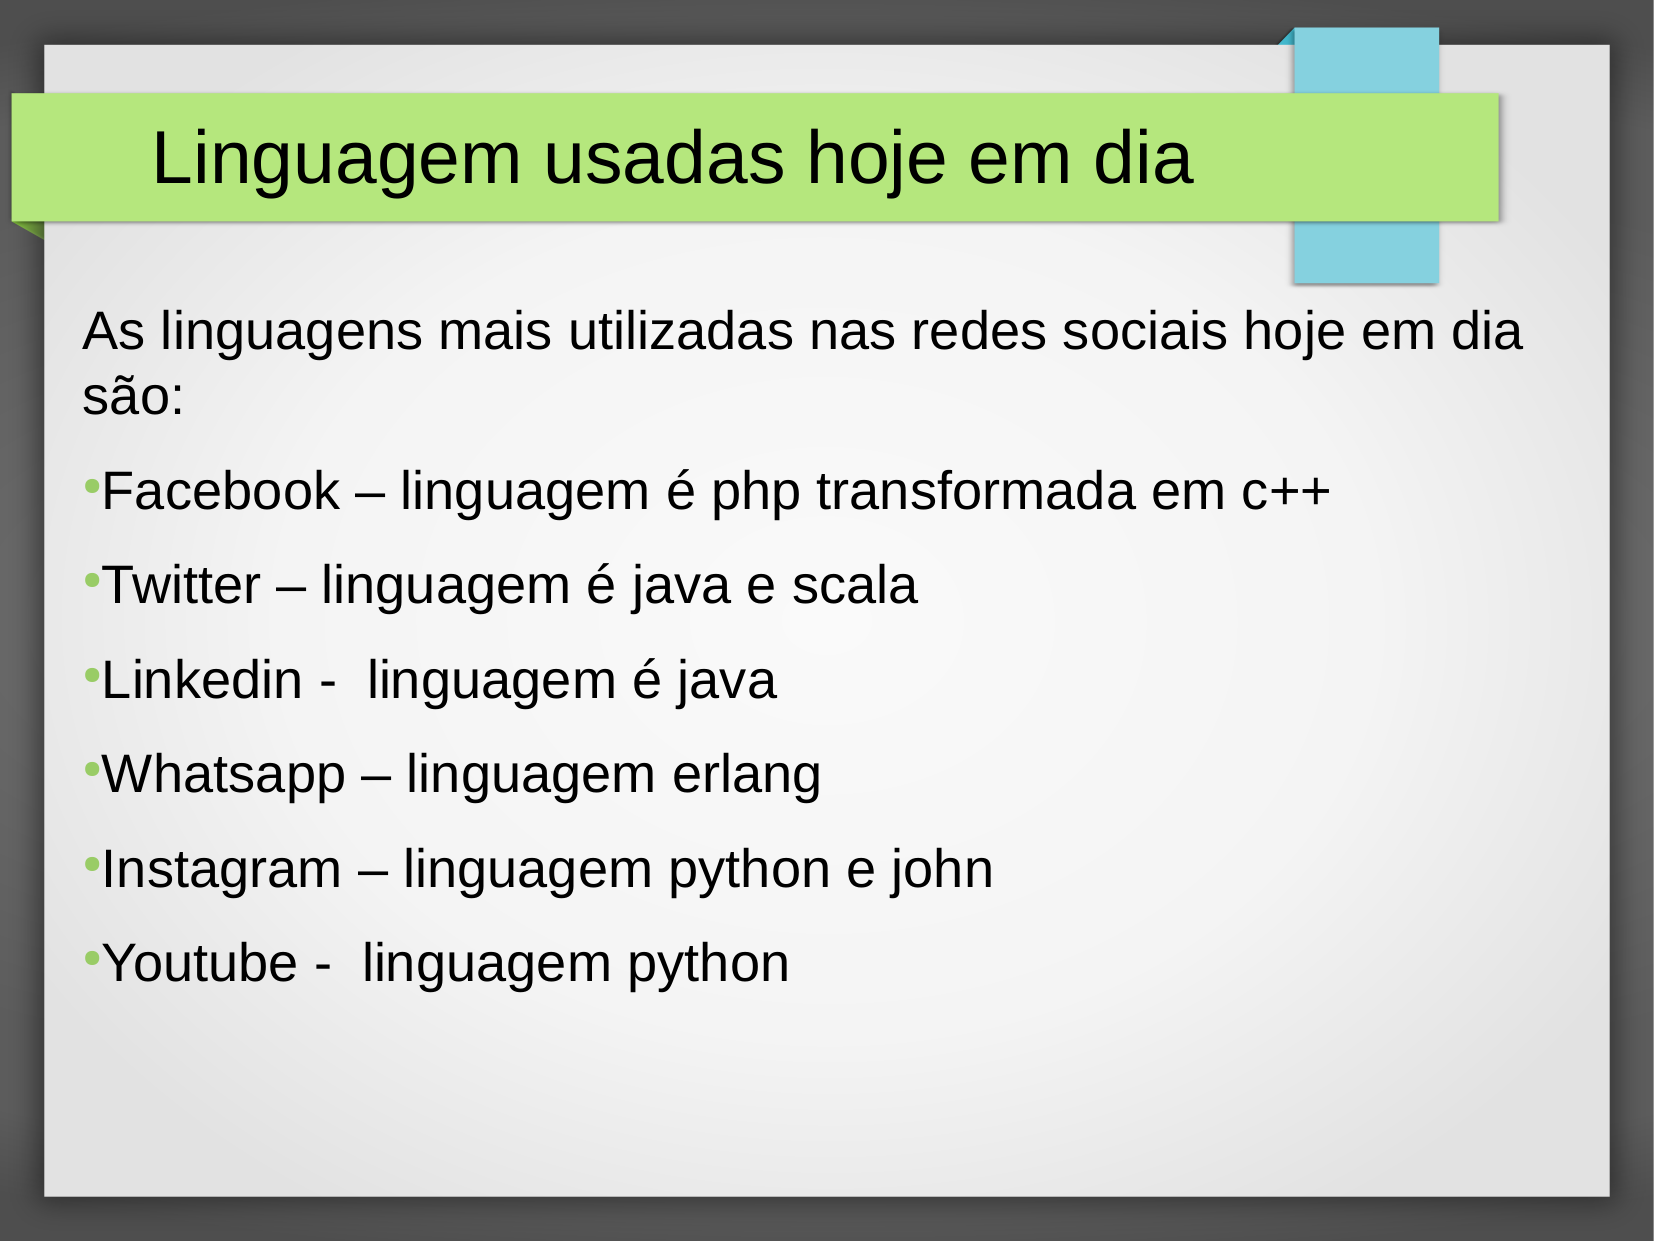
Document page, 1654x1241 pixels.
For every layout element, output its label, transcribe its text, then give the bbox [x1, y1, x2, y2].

list As linguagens mais utilizadas nas redes sociais hoje em dia são: Facebook – linguagem é php transformada em c++ Twitter – linguagem é java e scala Linkedin - linguagem é java Whatsapp – linguagem erlang Instagram – linguagem python e john Youtube - linguagem python [82, 295, 1571, 1015]
title Linguagem usadas hoje em dia [82, 94, 1264, 213]
picture [0, 0, 1654, 1241]
